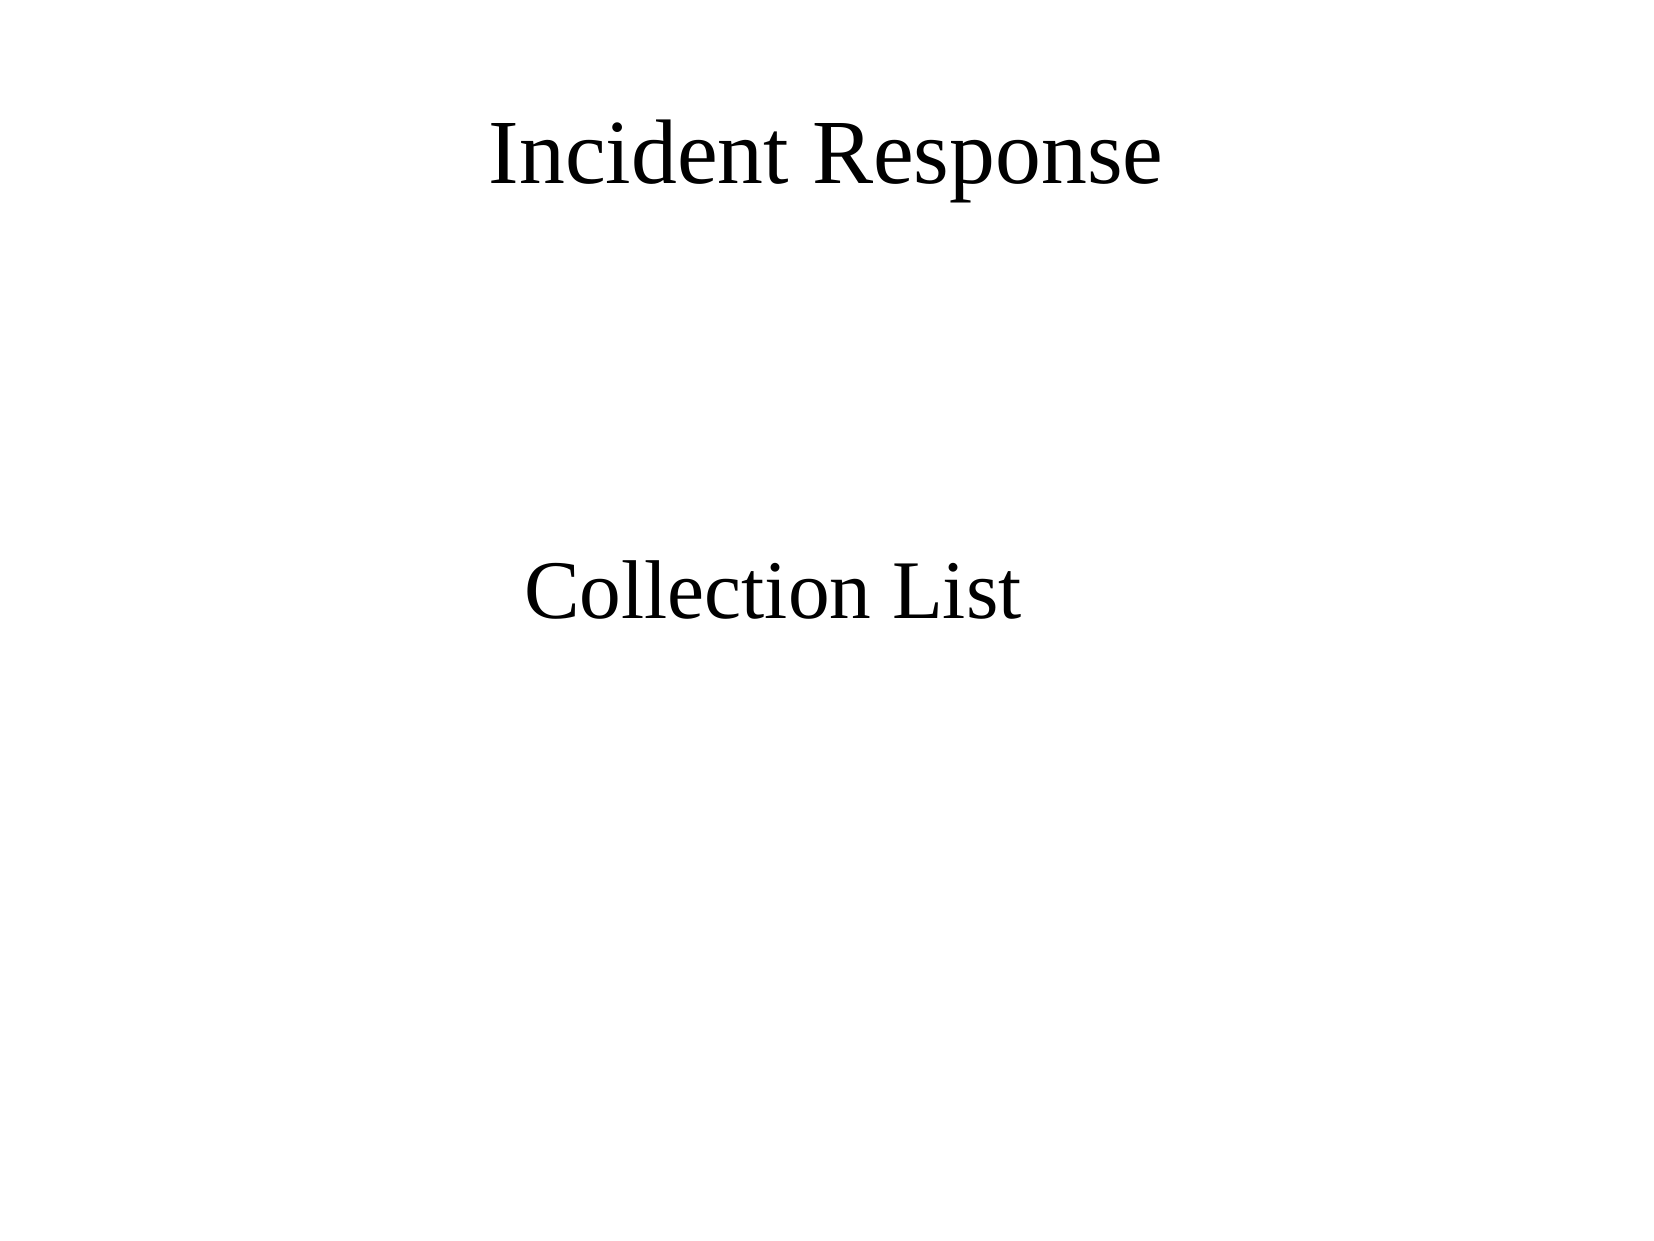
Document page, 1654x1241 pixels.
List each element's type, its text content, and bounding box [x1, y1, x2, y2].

text_box Collection List [509, 537, 1114, 664]
title Incident Response [82, 58, 1571, 248]
